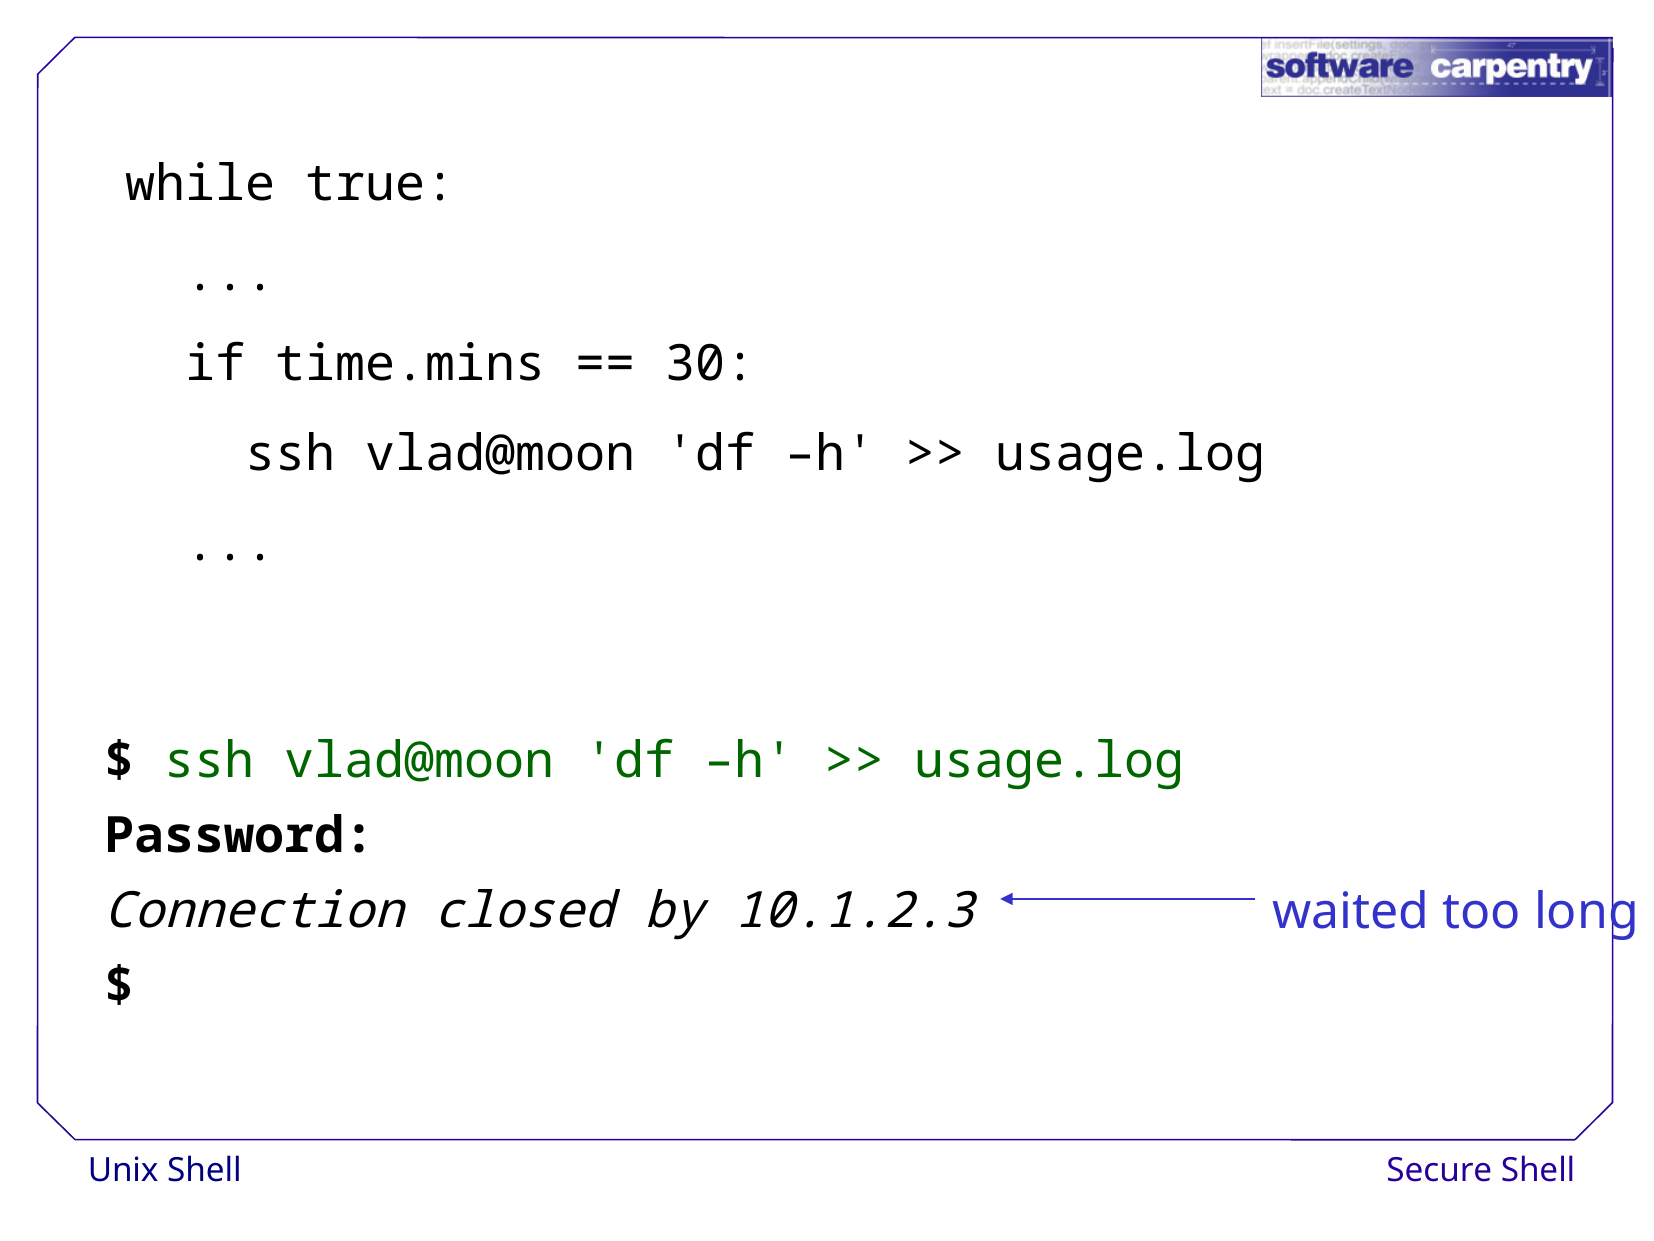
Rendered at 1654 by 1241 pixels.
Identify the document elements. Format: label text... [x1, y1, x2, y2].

text_box waited too long [1257, 855, 1589, 941]
text_box while true: ... if time.mins == 30: ssh vlad@moon 'df –h' >> usage.log ... [110, 113, 1431, 579]
text_box $ ssh vlad@moon 'df –h' >> usage.log Password: Connection closed by 10.1.2.3 $ [89, 705, 1512, 1065]
picture [1261, 39, 1613, 97]
